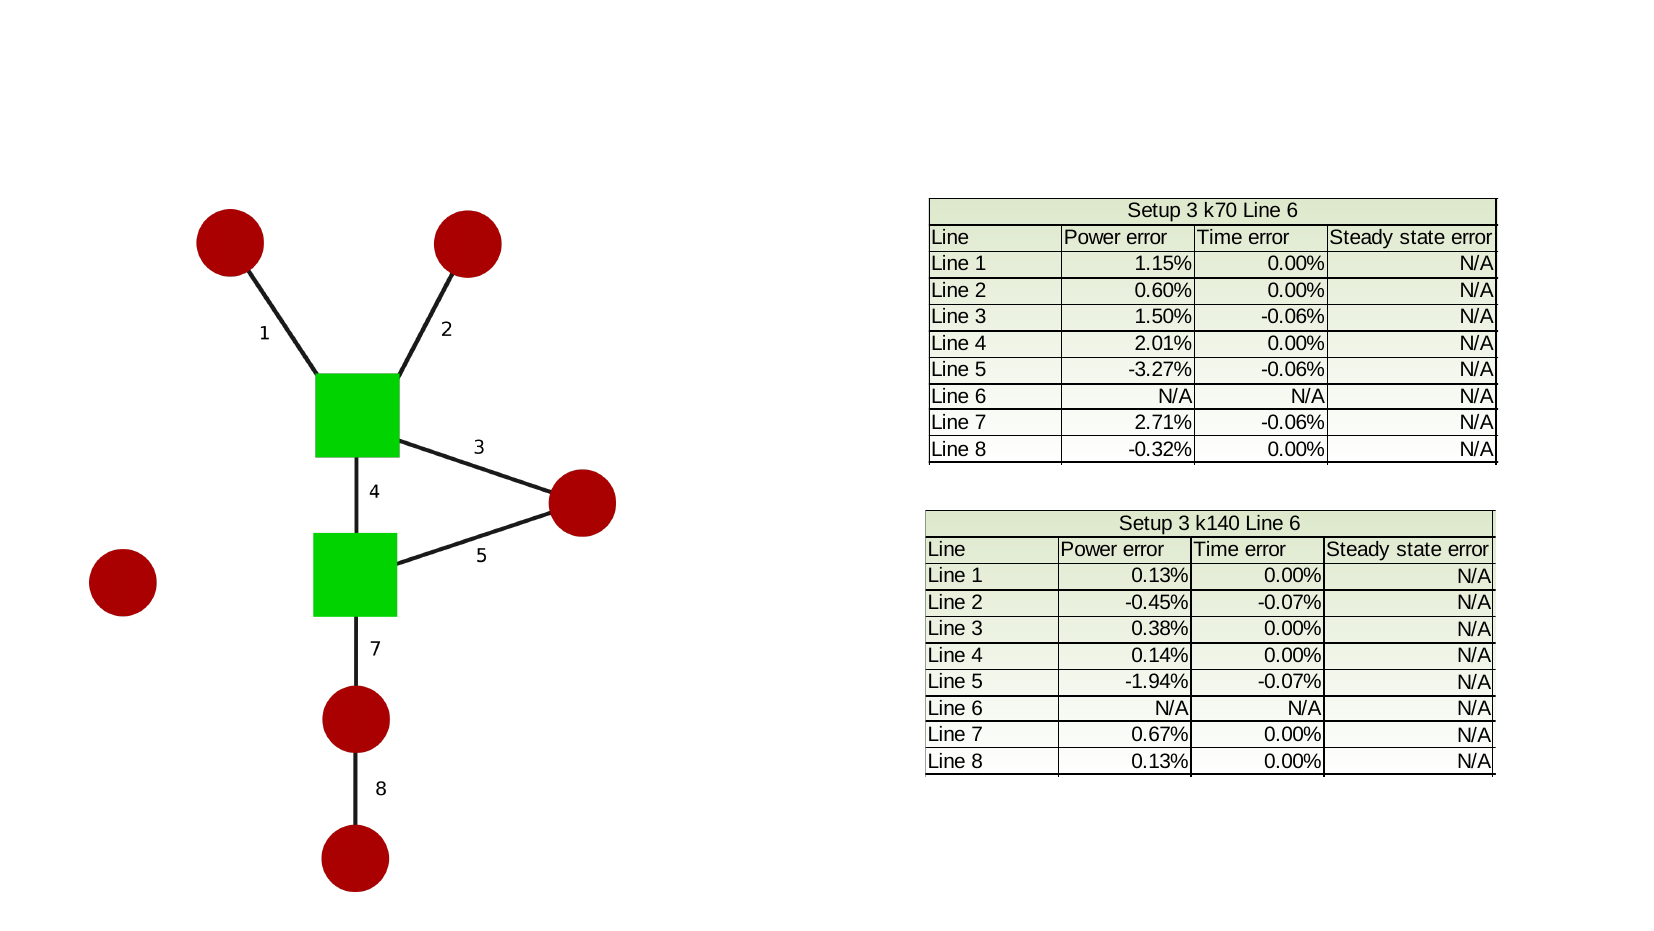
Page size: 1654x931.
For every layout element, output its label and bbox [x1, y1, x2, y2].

picture [89, 209, 616, 892]
chart [928, 198, 1499, 465]
chart [925, 510, 1496, 777]
